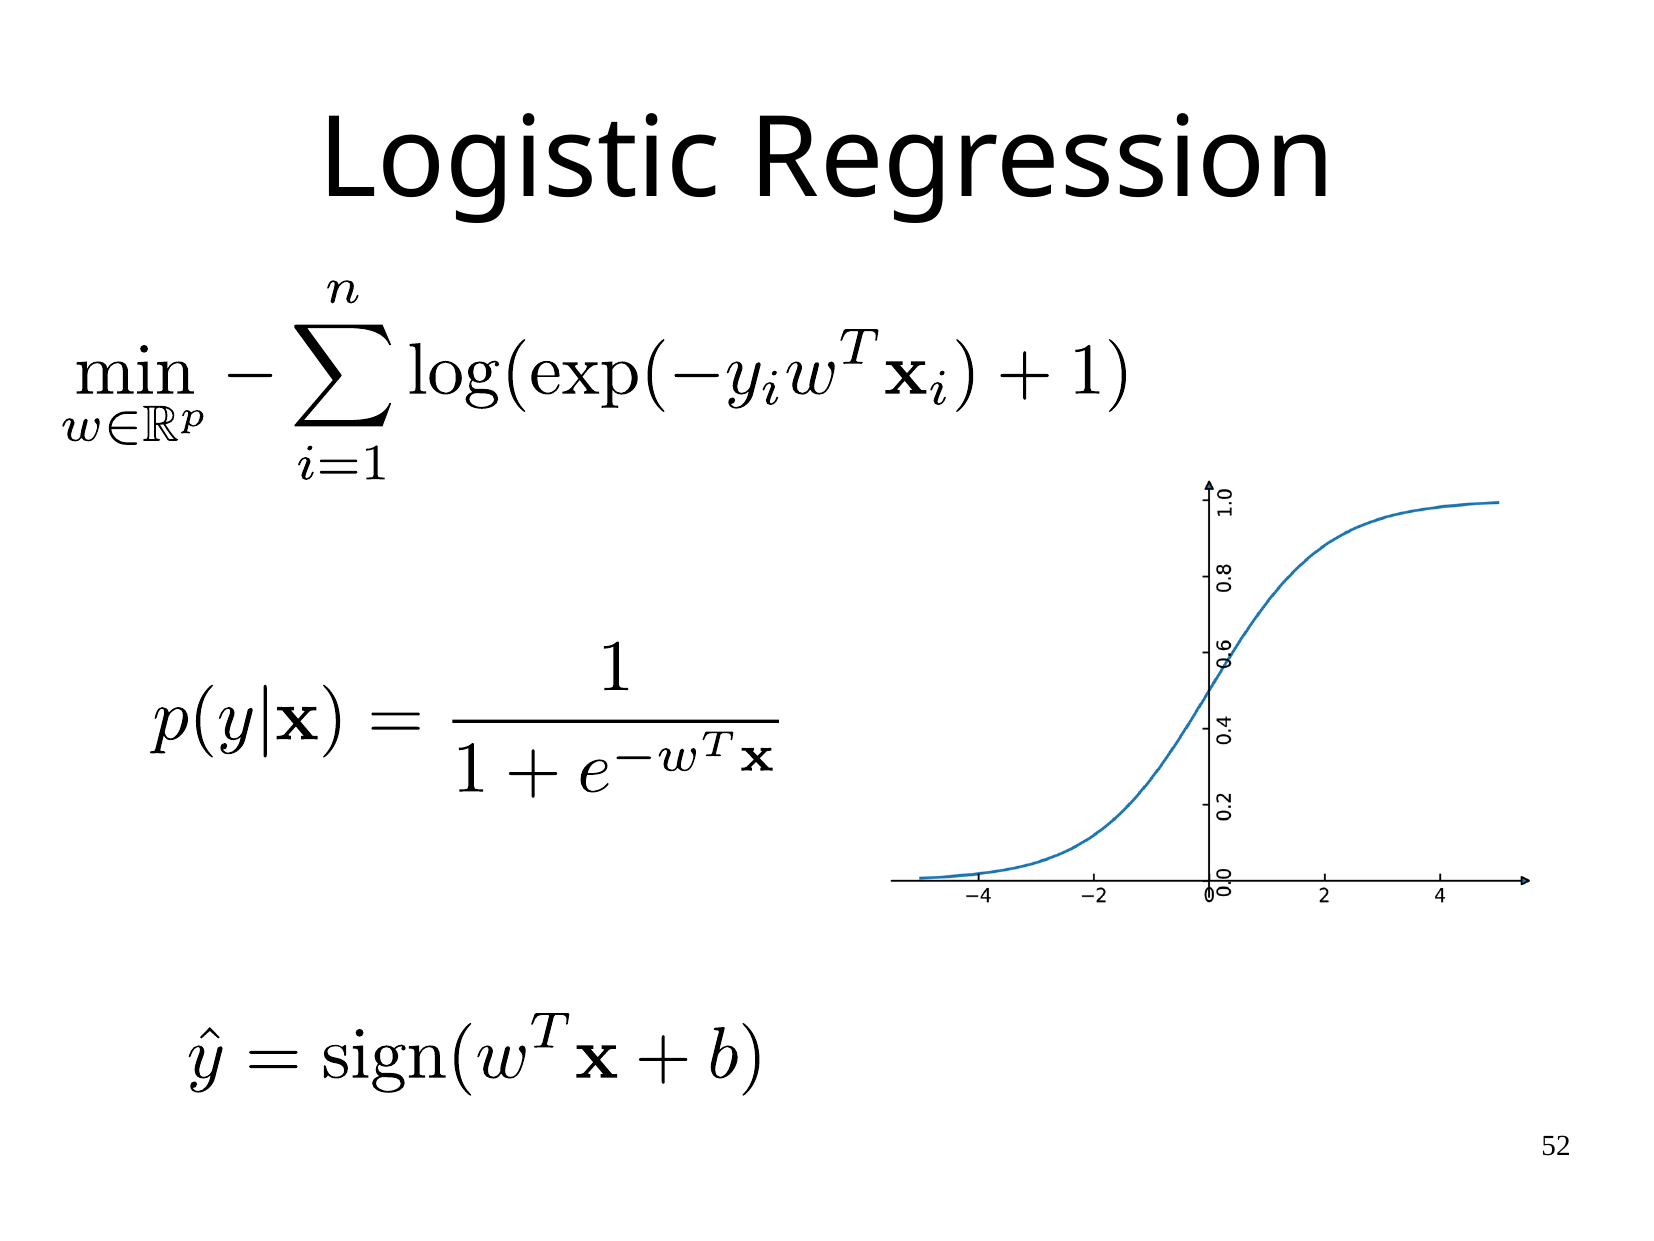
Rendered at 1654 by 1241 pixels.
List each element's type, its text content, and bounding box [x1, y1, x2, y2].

text_box [186, 1012, 767, 1096]
picture [840, 464, 1547, 916]
title Logistic Regression [82, 49, 1571, 257]
text_box [150, 641, 779, 798]
text_box [60, 280, 1134, 481]
